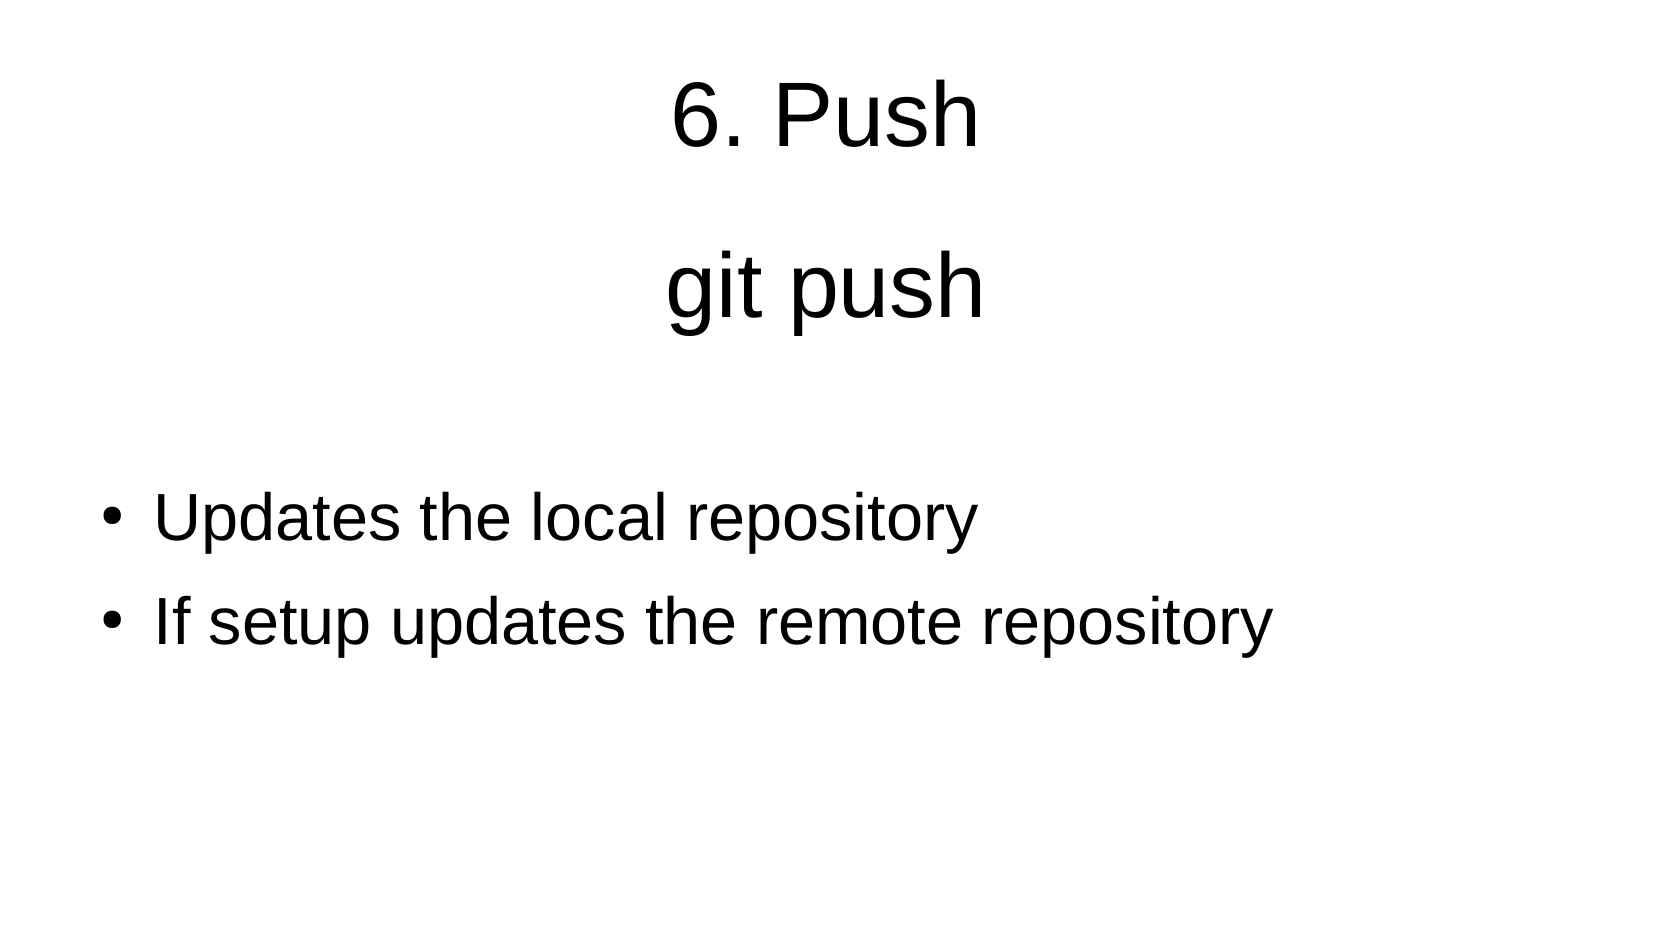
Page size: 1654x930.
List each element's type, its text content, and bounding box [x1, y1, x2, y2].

list Updates the local repository If setup updates the remote repository [82, 479, 1571, 757]
title git push [82, 208, 1571, 364]
title 6. Push [82, 37, 1571, 193]
